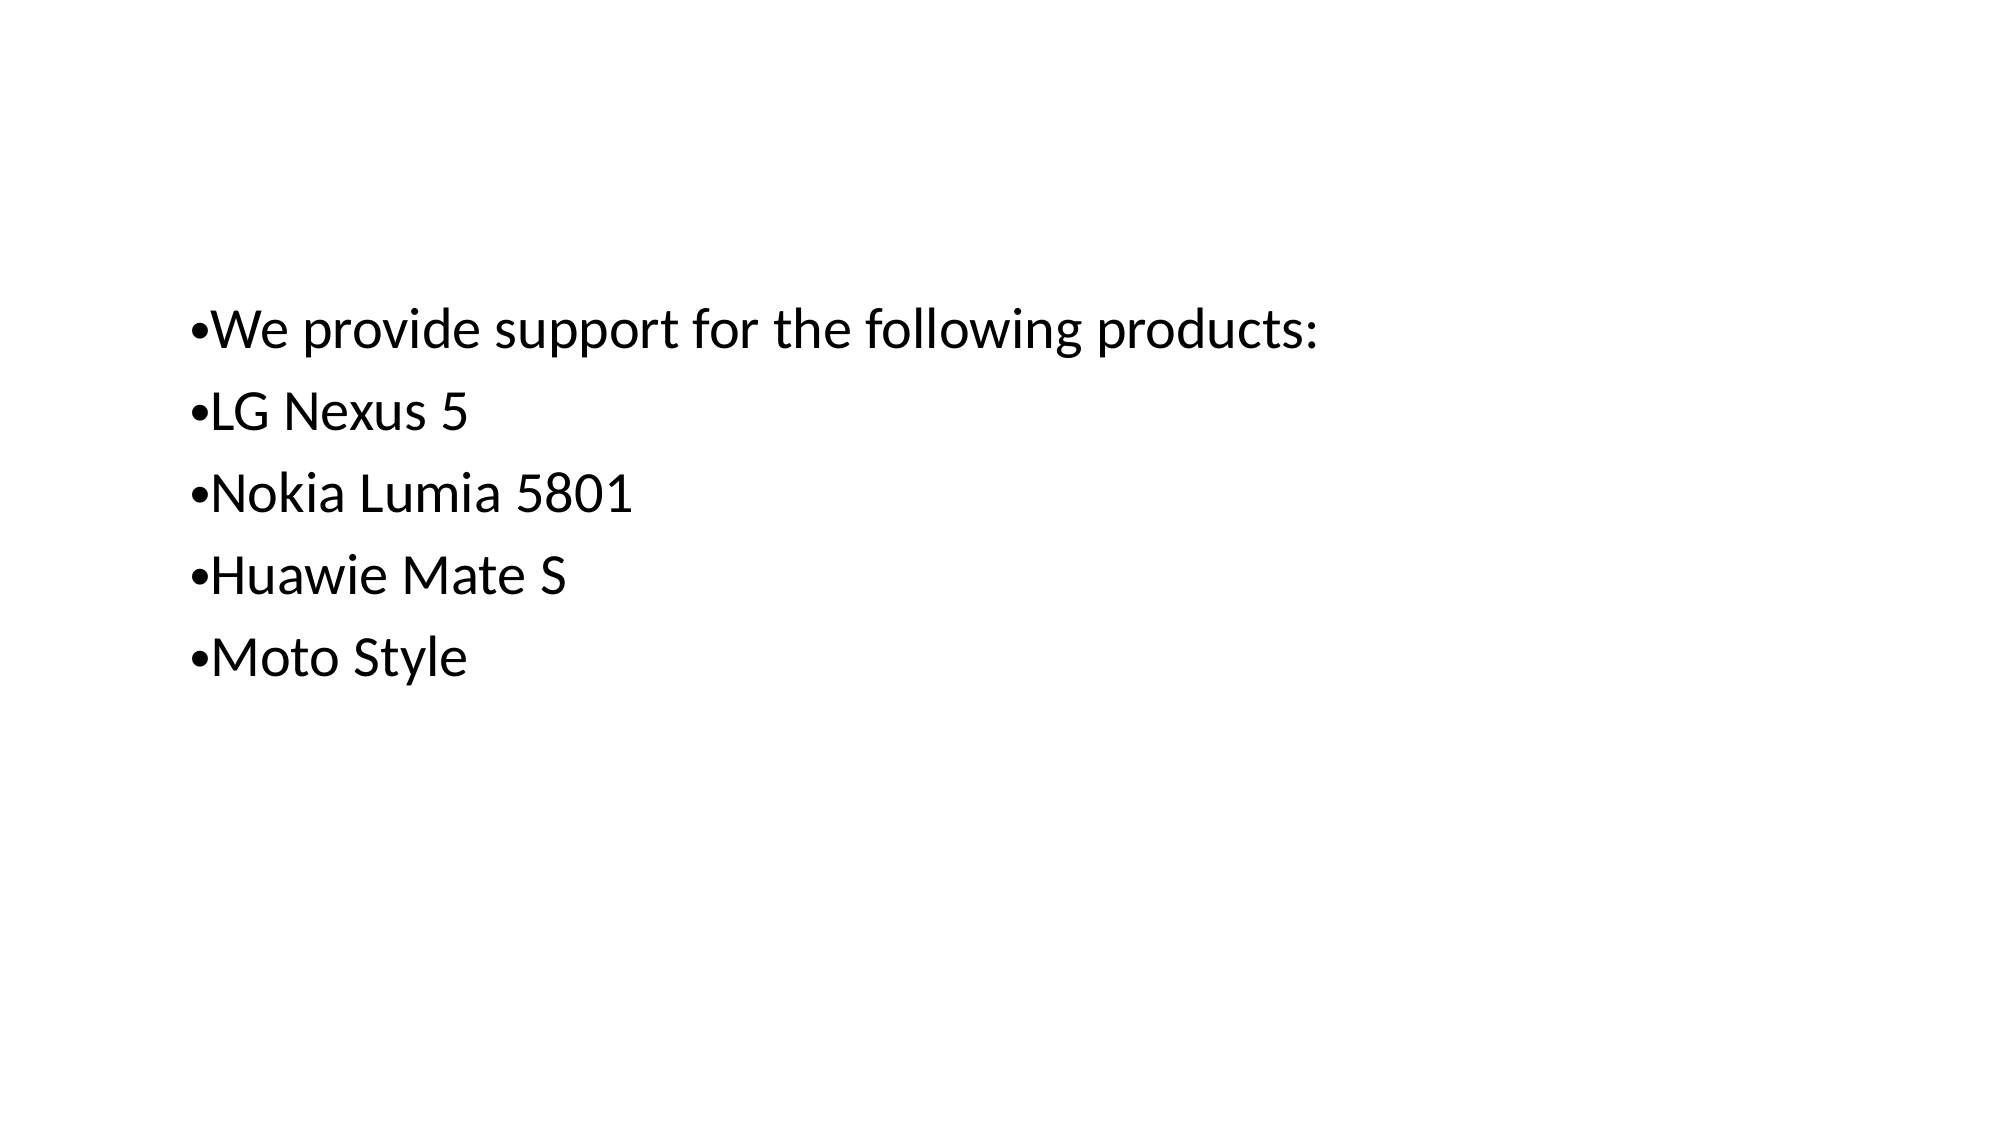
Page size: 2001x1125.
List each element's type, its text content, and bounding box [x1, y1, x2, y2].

list We provide support for the following products: LG Nexus 5 Nokia Lumia 5801 Huawie Mate S Moto Style [137, 299, 1863, 1014]
